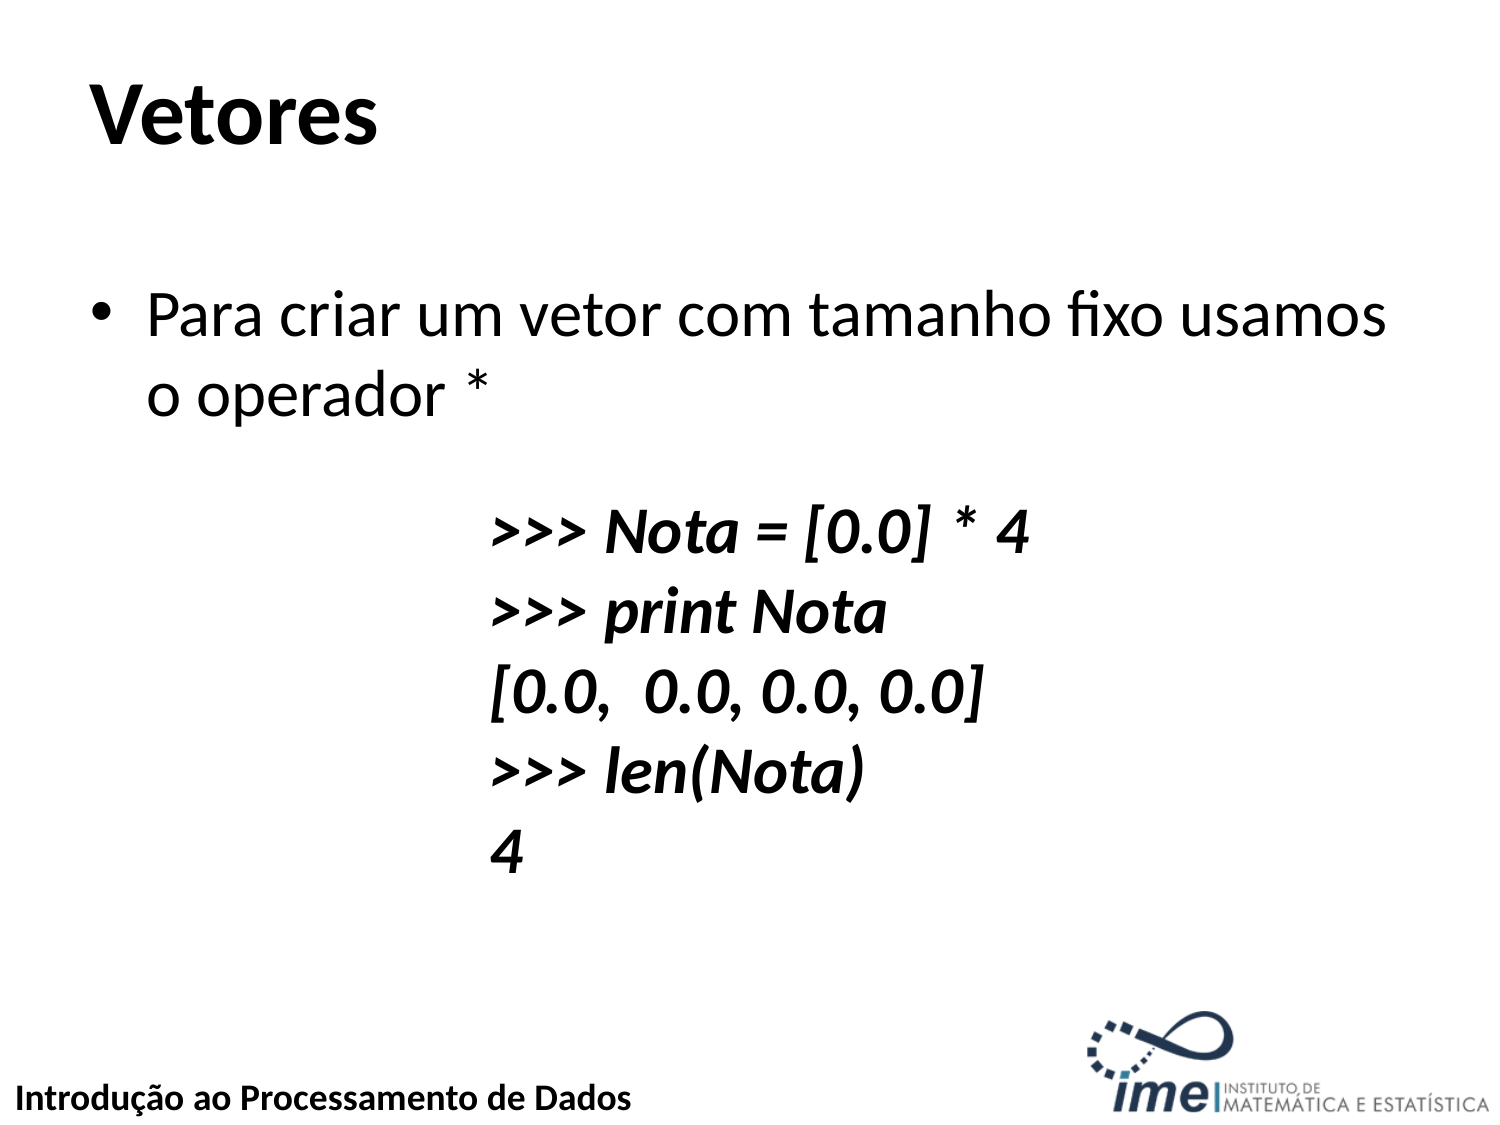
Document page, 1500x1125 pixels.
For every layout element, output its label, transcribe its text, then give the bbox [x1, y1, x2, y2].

title Vetores [75, 45, 1425, 233]
picture [1086, 1011, 1495, 1115]
text_box >>> Nota = [0.0] * 4 >>> print Nota [0.0, 0.0, 0.0, 0.0] >>> len(Nota) 4 [324, 479, 1081, 975]
list Para criar um vetor com tamanho fixo usamos o operador * [75, 262, 1425, 480]
